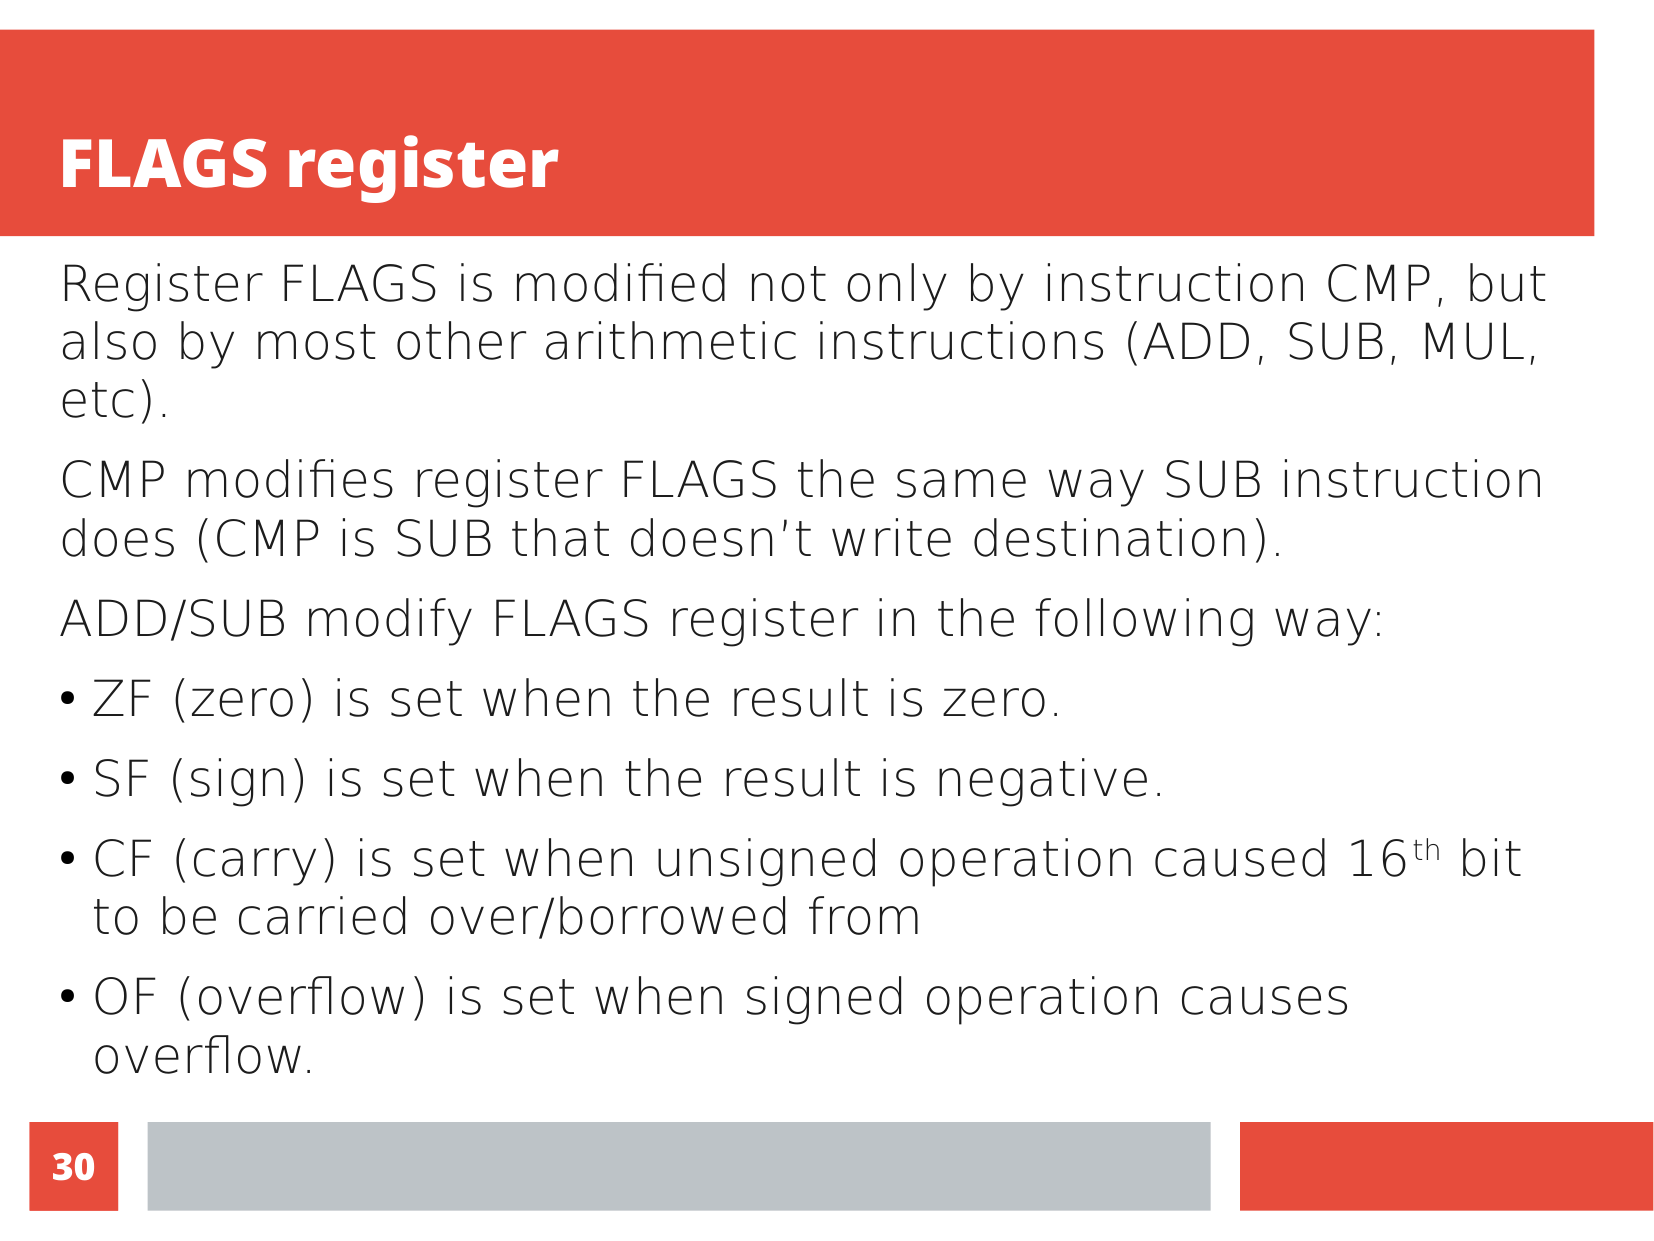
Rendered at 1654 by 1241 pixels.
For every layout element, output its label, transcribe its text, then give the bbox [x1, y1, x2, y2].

title FLAGS register [59, 59, 1595, 207]
list Register FLAGS is modified not only by instruction CMP, but also by most other arithmetic instructions (ADD, SUB, MUL, etc). CMP modifies register FLAGS the same way SUB instruction does (CMP is SUB that doesn’t write destination). ADD/SUB modify FLAGS register in the following way: ZF (zero) is set when the result is zero. SF (sign) is set when the result is negative. CF (carry) is set when unsigned operation caused 16th bit to be carried over/borrowed from OF (overflow) is set when signed operation causes overflow. [59, 255, 1565, 1093]
